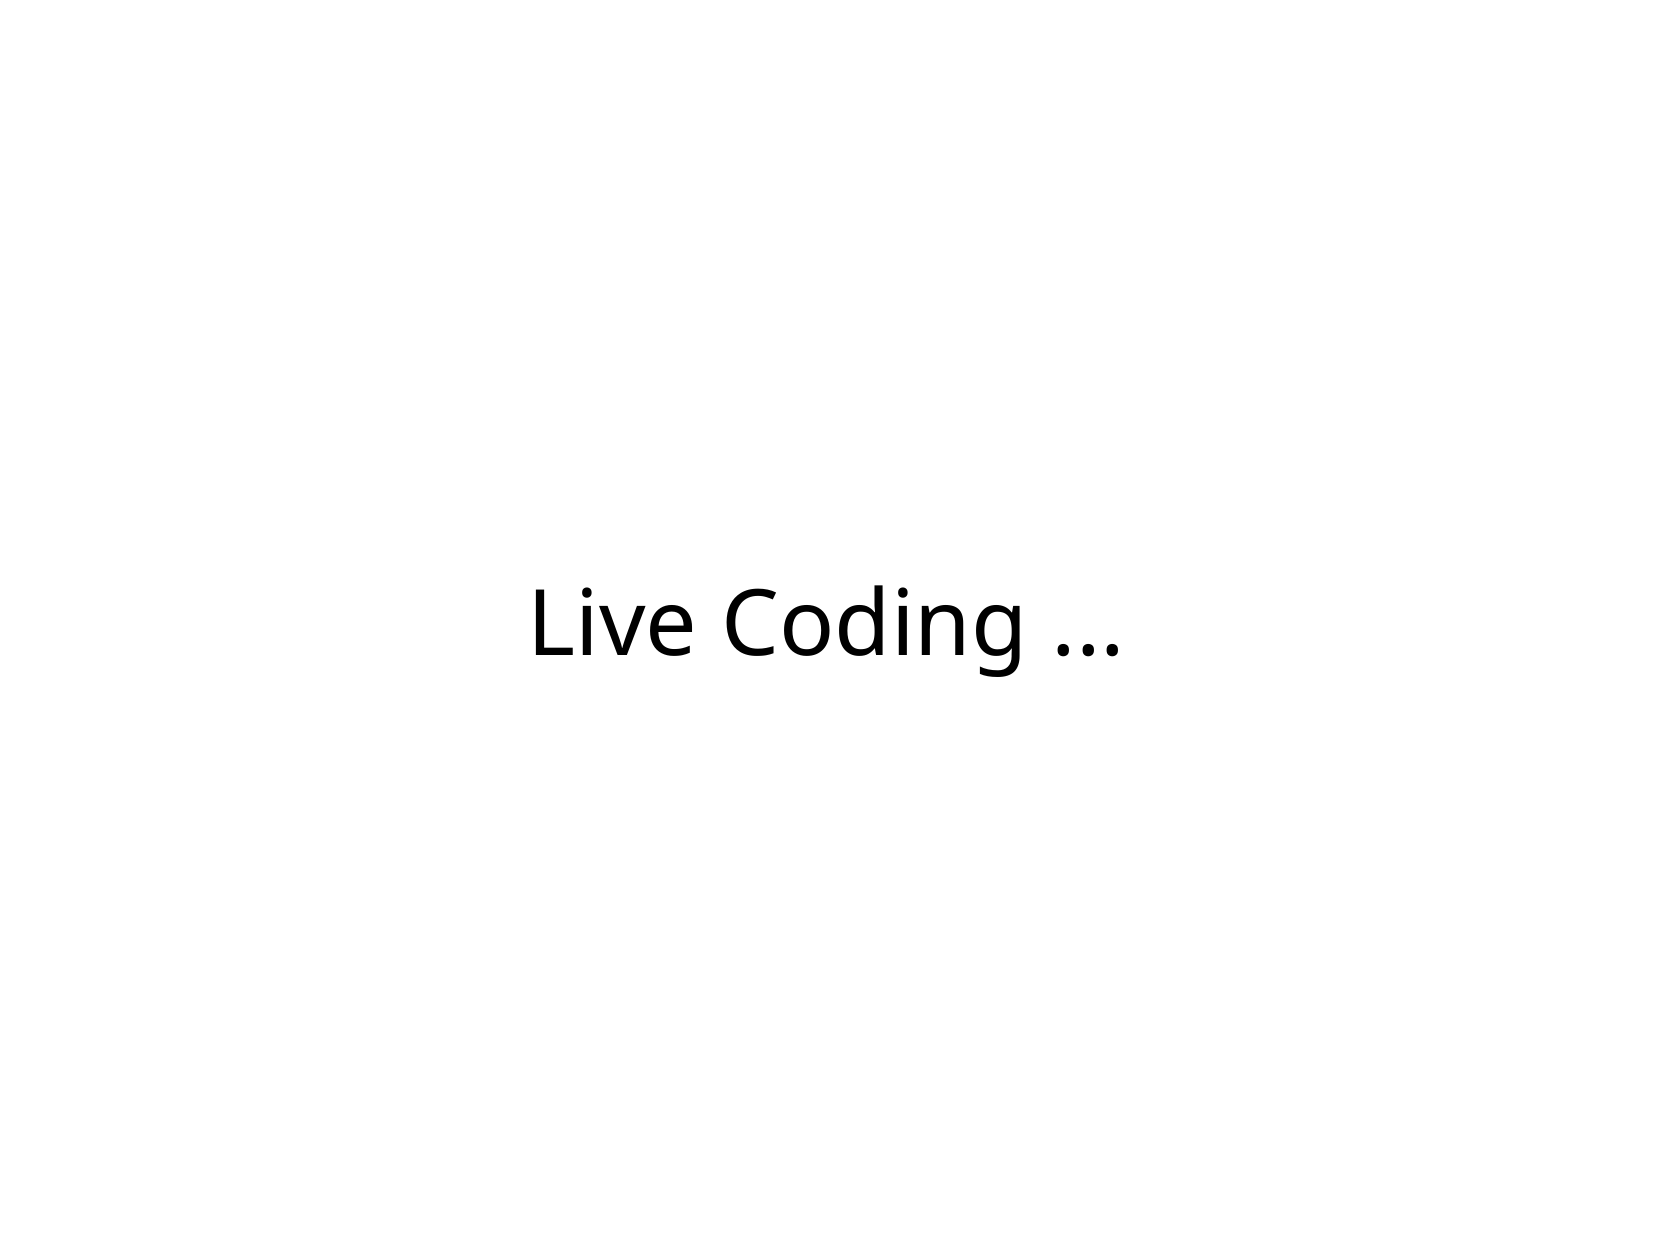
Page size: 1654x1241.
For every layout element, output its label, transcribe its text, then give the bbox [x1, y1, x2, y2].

title Live Coding ... [82, 516, 1571, 724]
